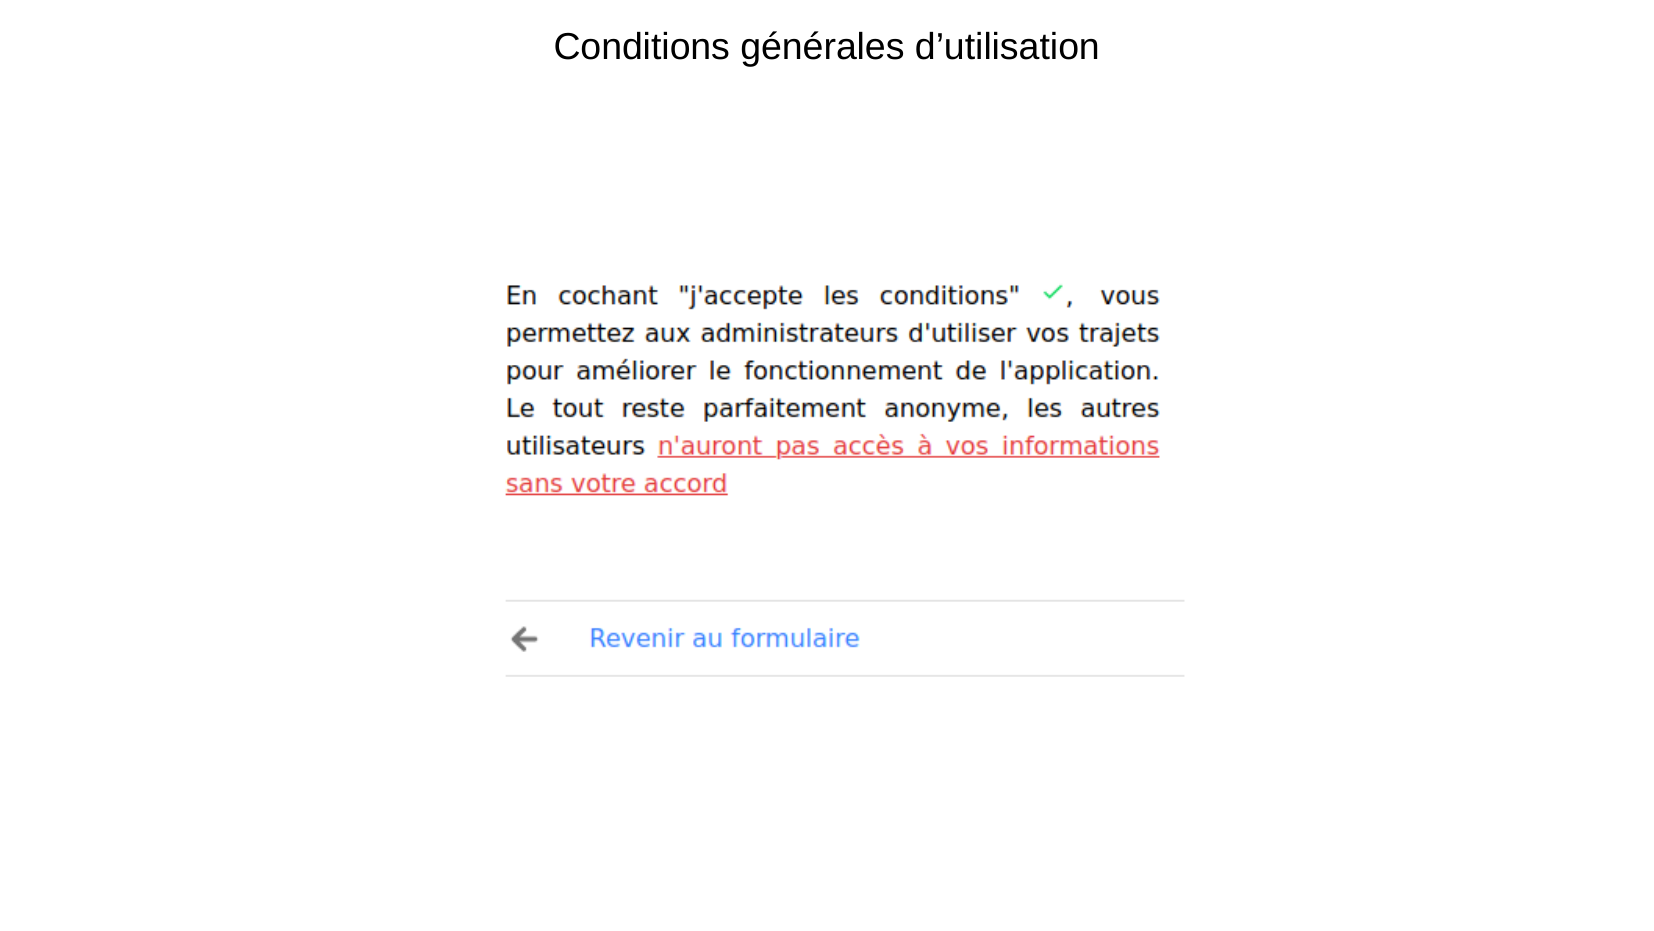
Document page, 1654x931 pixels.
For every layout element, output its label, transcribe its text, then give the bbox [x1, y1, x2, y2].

picture [273, 195, 1388, 810]
text_box Conditions générales d’utilisation [0, 17, 1654, 75]
